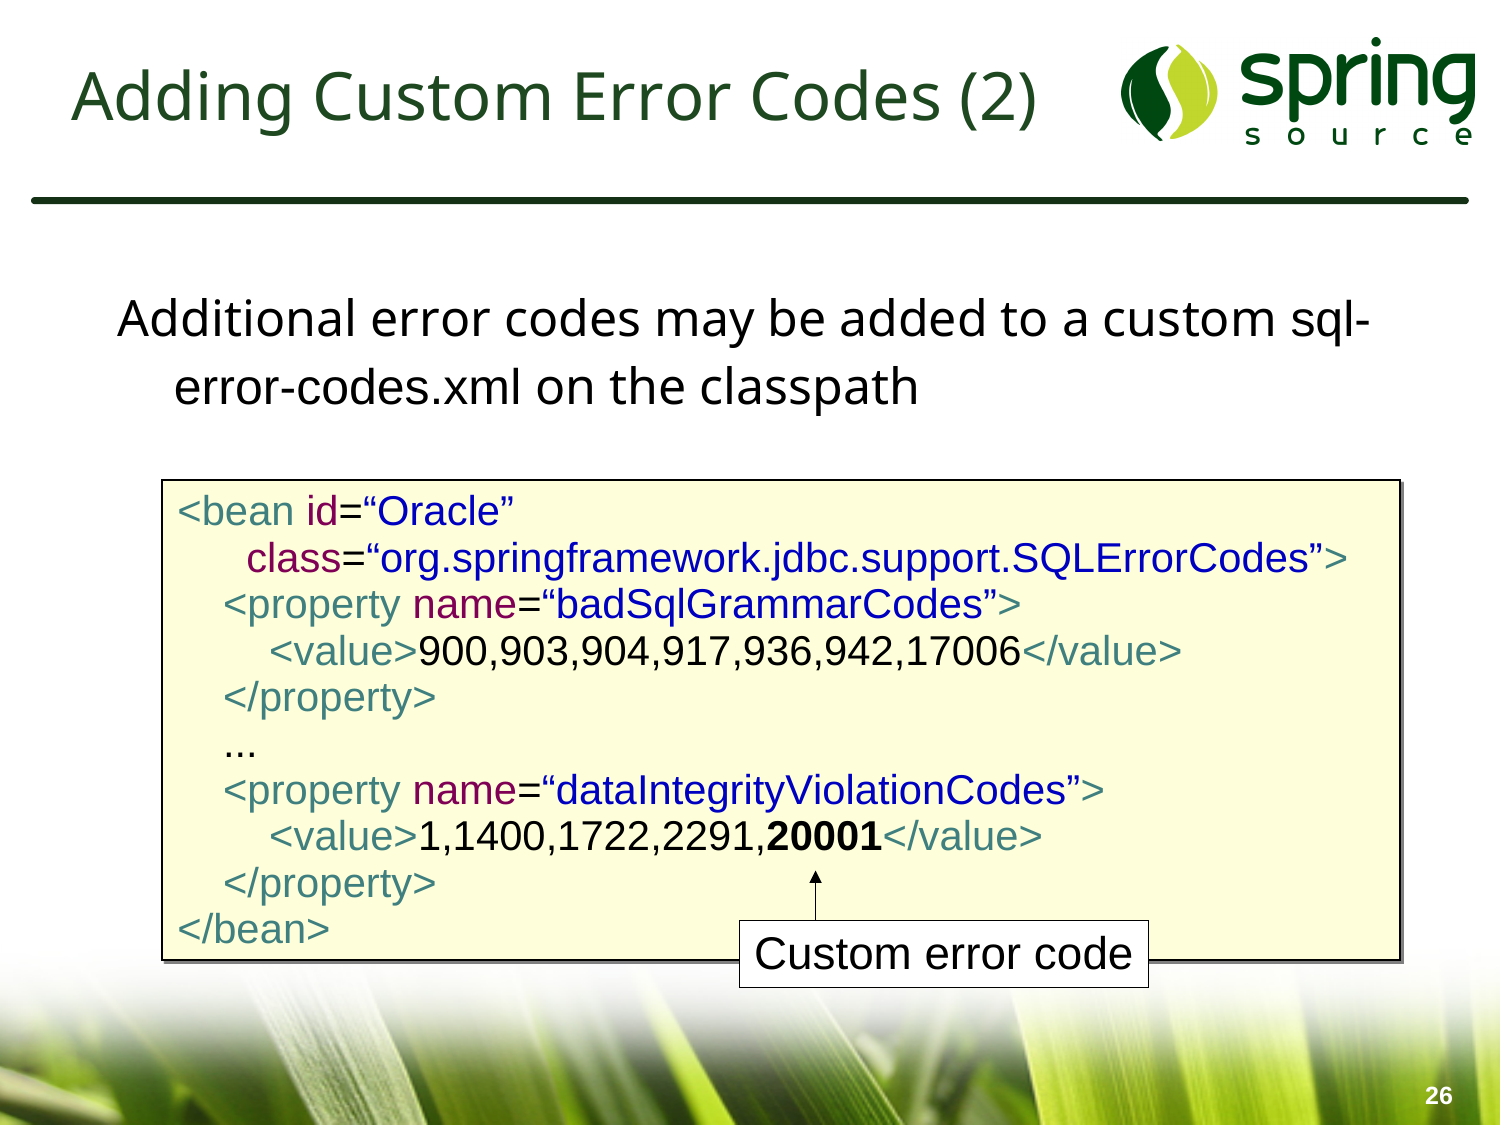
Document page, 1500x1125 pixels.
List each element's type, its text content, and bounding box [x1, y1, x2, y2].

list Additional error codes may be added to a custom sql-error-codes.xml on the classpath [103, 275, 1394, 938]
picture [1121, 37, 1475, 145]
text_box <bean id=“Oracle” class=“org.springframework.jdbc.support.SQLErrorCodes”> <property name=“badSqlGrammarCodes”> <value>900,903,904,917,936,942,17006</value> </property> ... <property name=“dataIntegrityViolationCodes”> <value>1,1400,1722,2291,20001</value> </property> </bean> [162, 480, 1401, 961]
picture [0, 944, 1500, 1125]
title Adding Custom Error Codes (2) [56, 5, 1089, 184]
text_box Custom error code [739, 920, 1149, 988]
